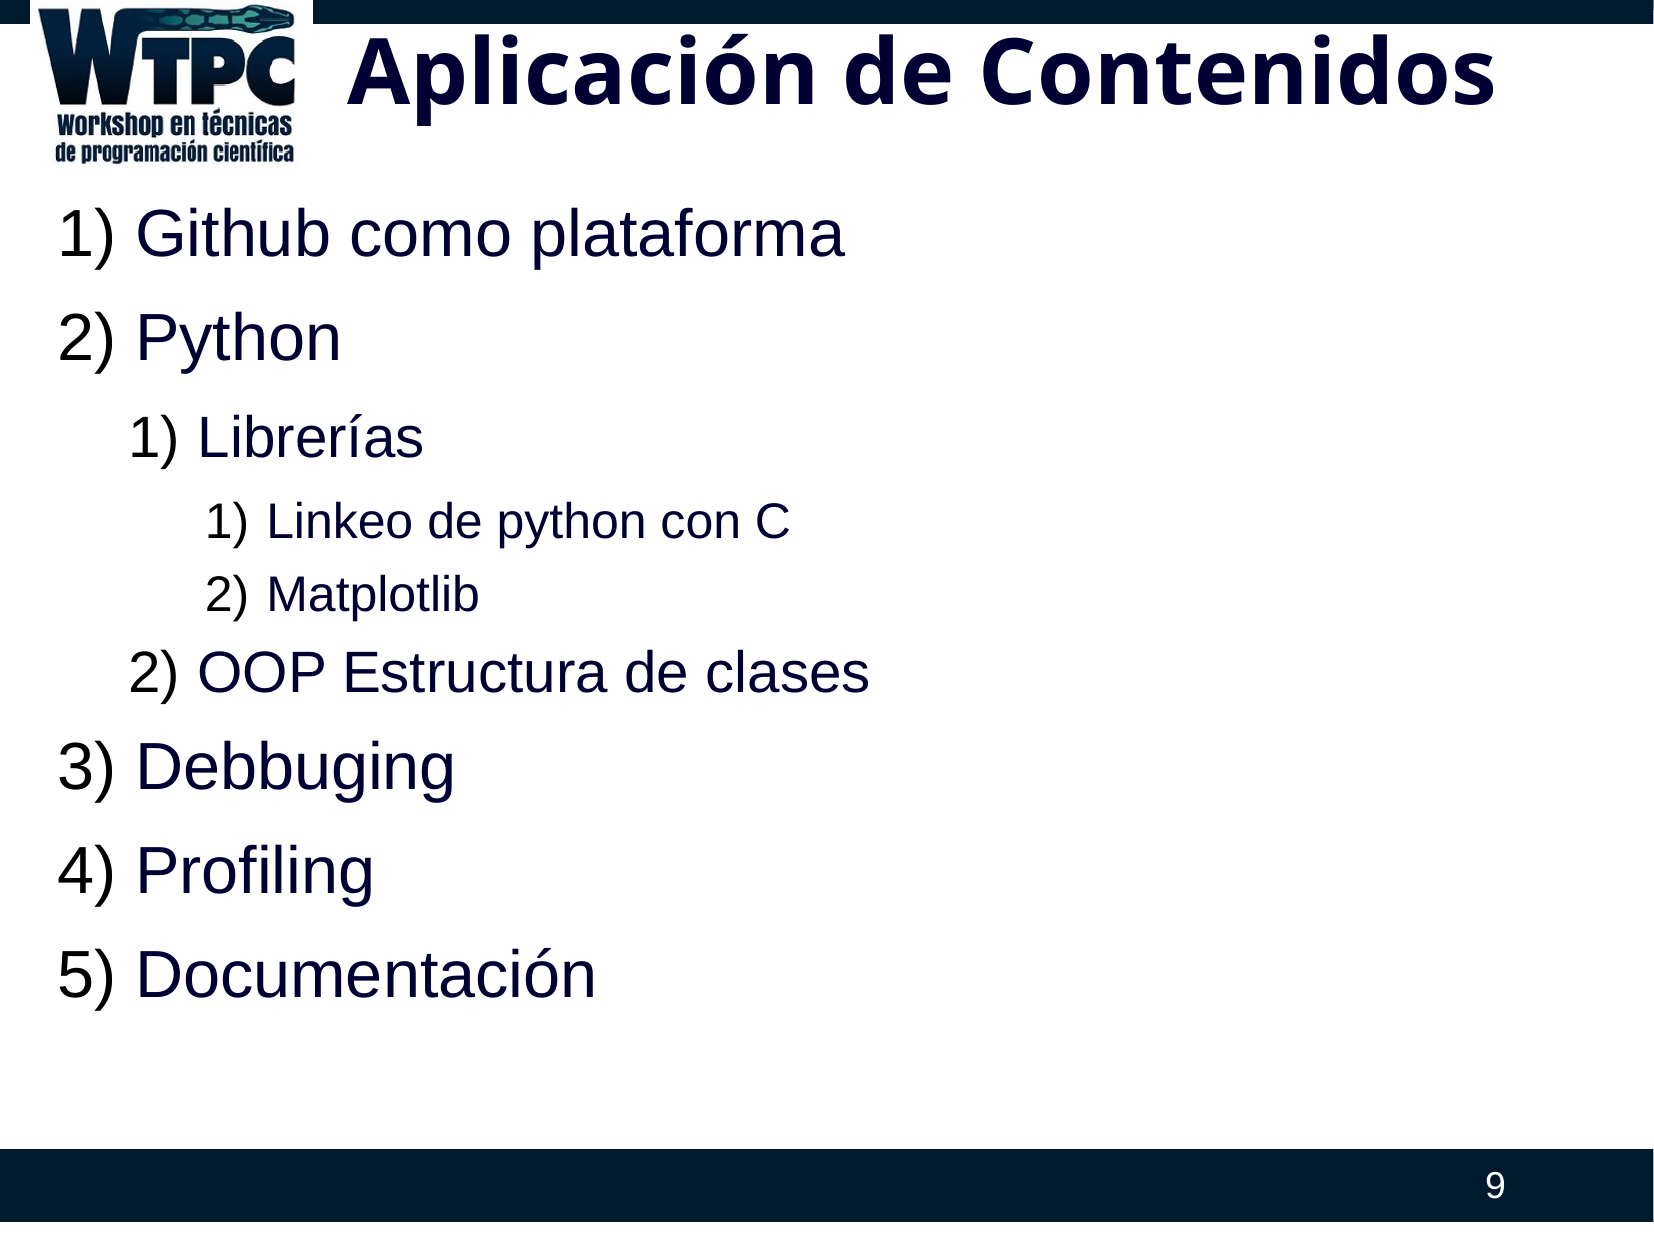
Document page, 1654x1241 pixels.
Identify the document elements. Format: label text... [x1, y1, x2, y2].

text_box <número> [1470, 1156, 1654, 1228]
picture [0, 1149, 1654, 1223]
picture [0, 0, 1654, 175]
title Aplicación de Contenidos [347, 24, 1569, 125]
list Github como plataforma Python Librerías Linkeo de python con C Matplotlib OOP Estructura de clases Debbuging Profiling Documentación [39, 195, 1617, 1106]
